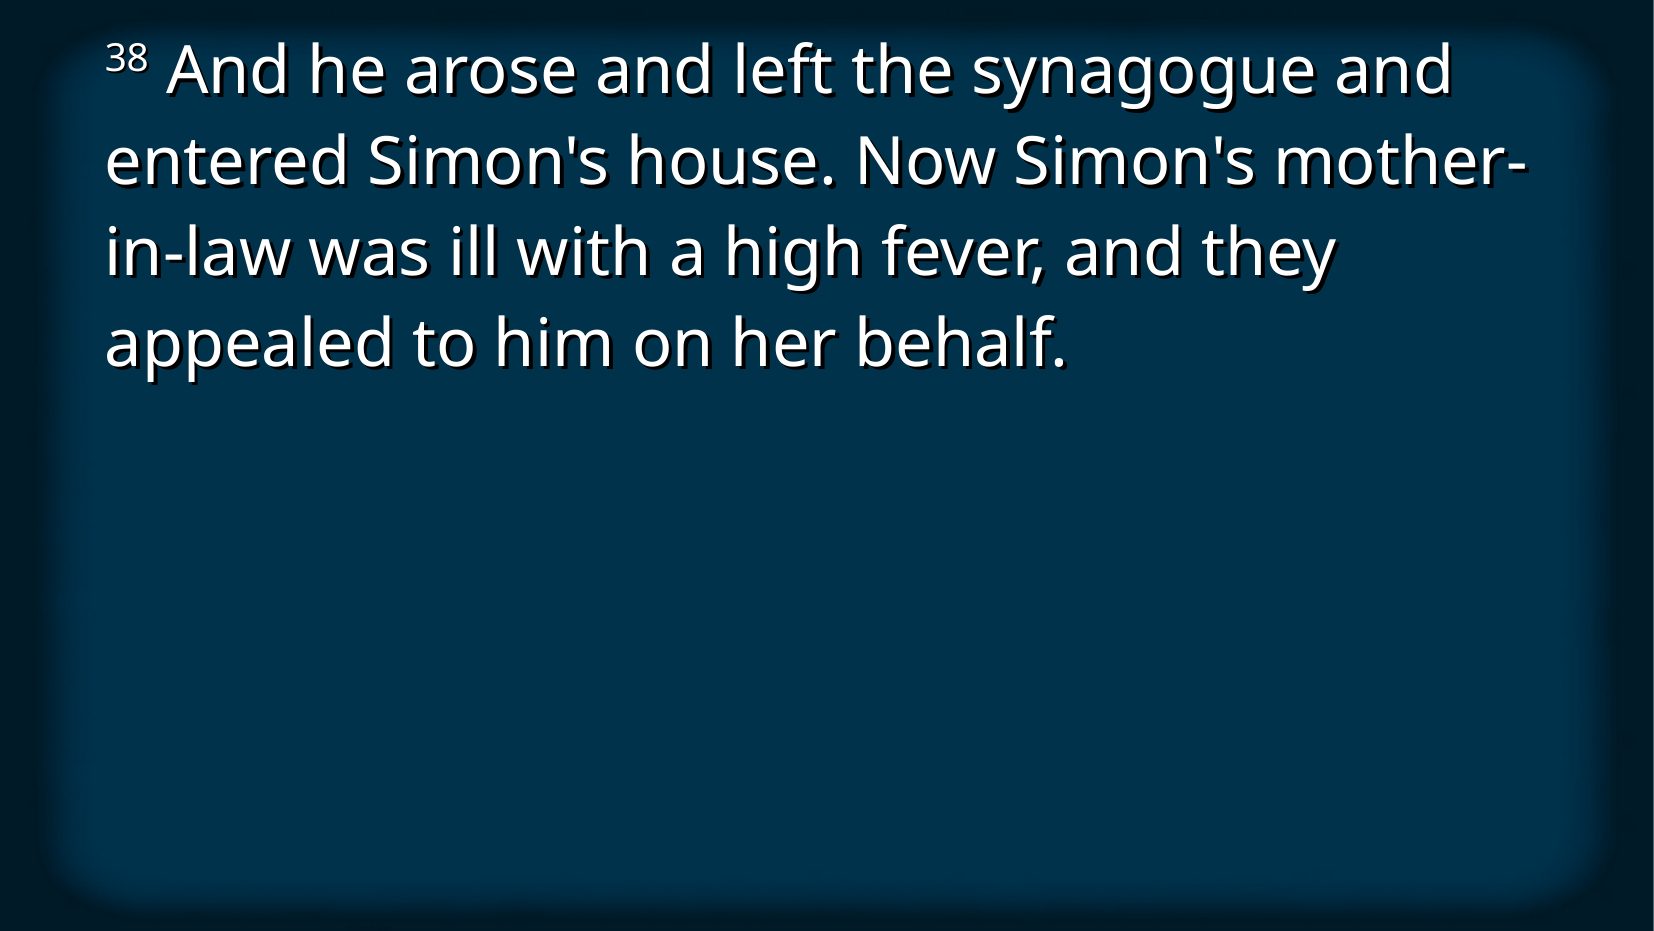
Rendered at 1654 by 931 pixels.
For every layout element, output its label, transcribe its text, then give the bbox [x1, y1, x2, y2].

text_box 38 And he arose and left the synagogue and entered Simon's house. Now Simon's mother-in-law was ill with a high fever, and they appealed to him on her behalf. [90, 15, 1591, 385]
picture [0, 0, 1654, 931]
